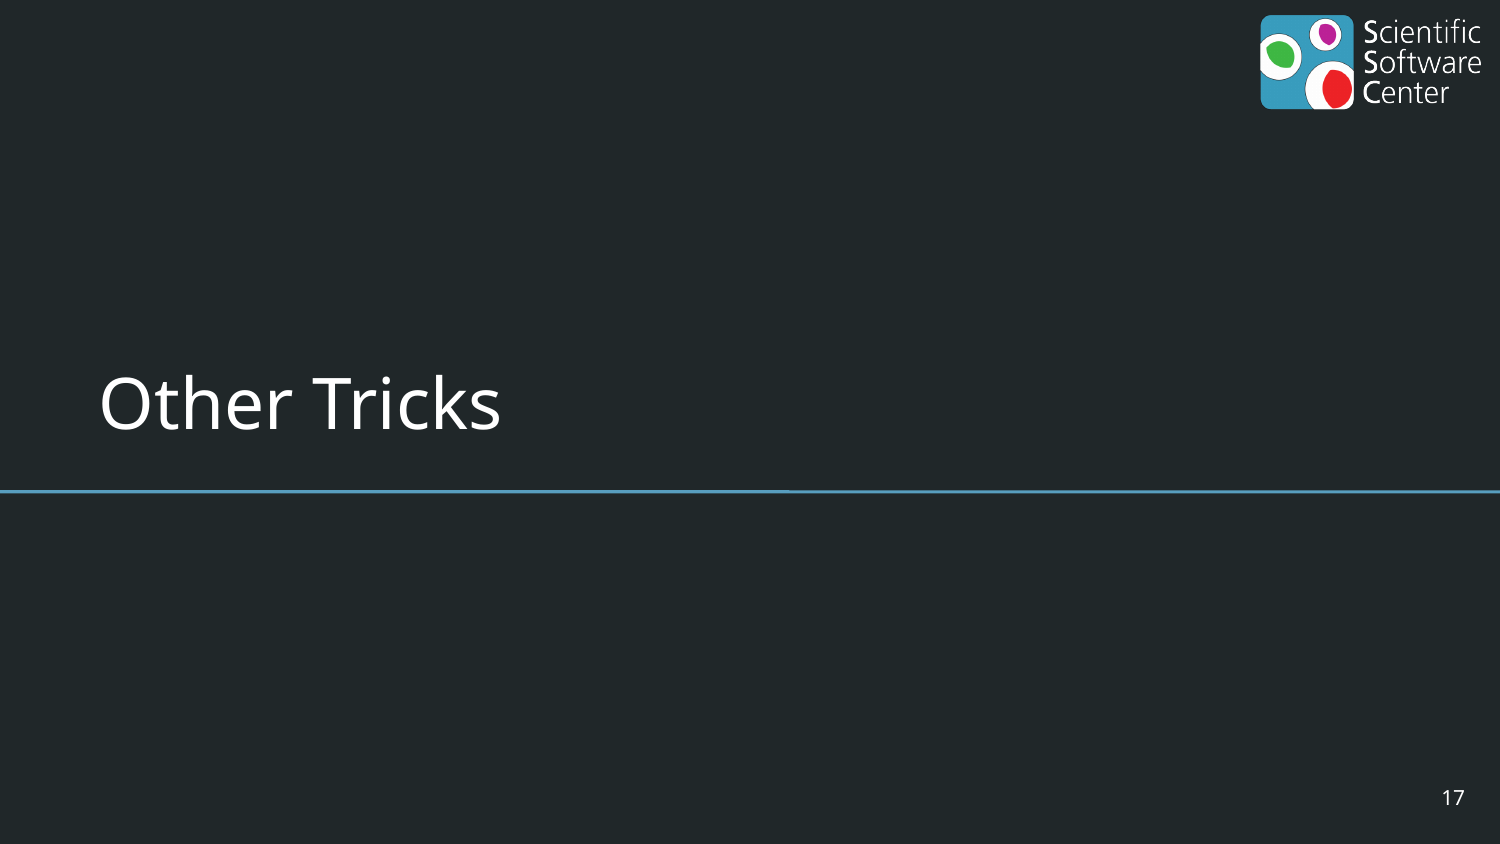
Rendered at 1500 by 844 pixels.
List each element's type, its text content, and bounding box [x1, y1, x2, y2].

title Other Tricks [83, 337, 1417, 466]
slide_number <number> [1389, 764, 1480, 830]
picture [1260, 15, 1481, 110]
